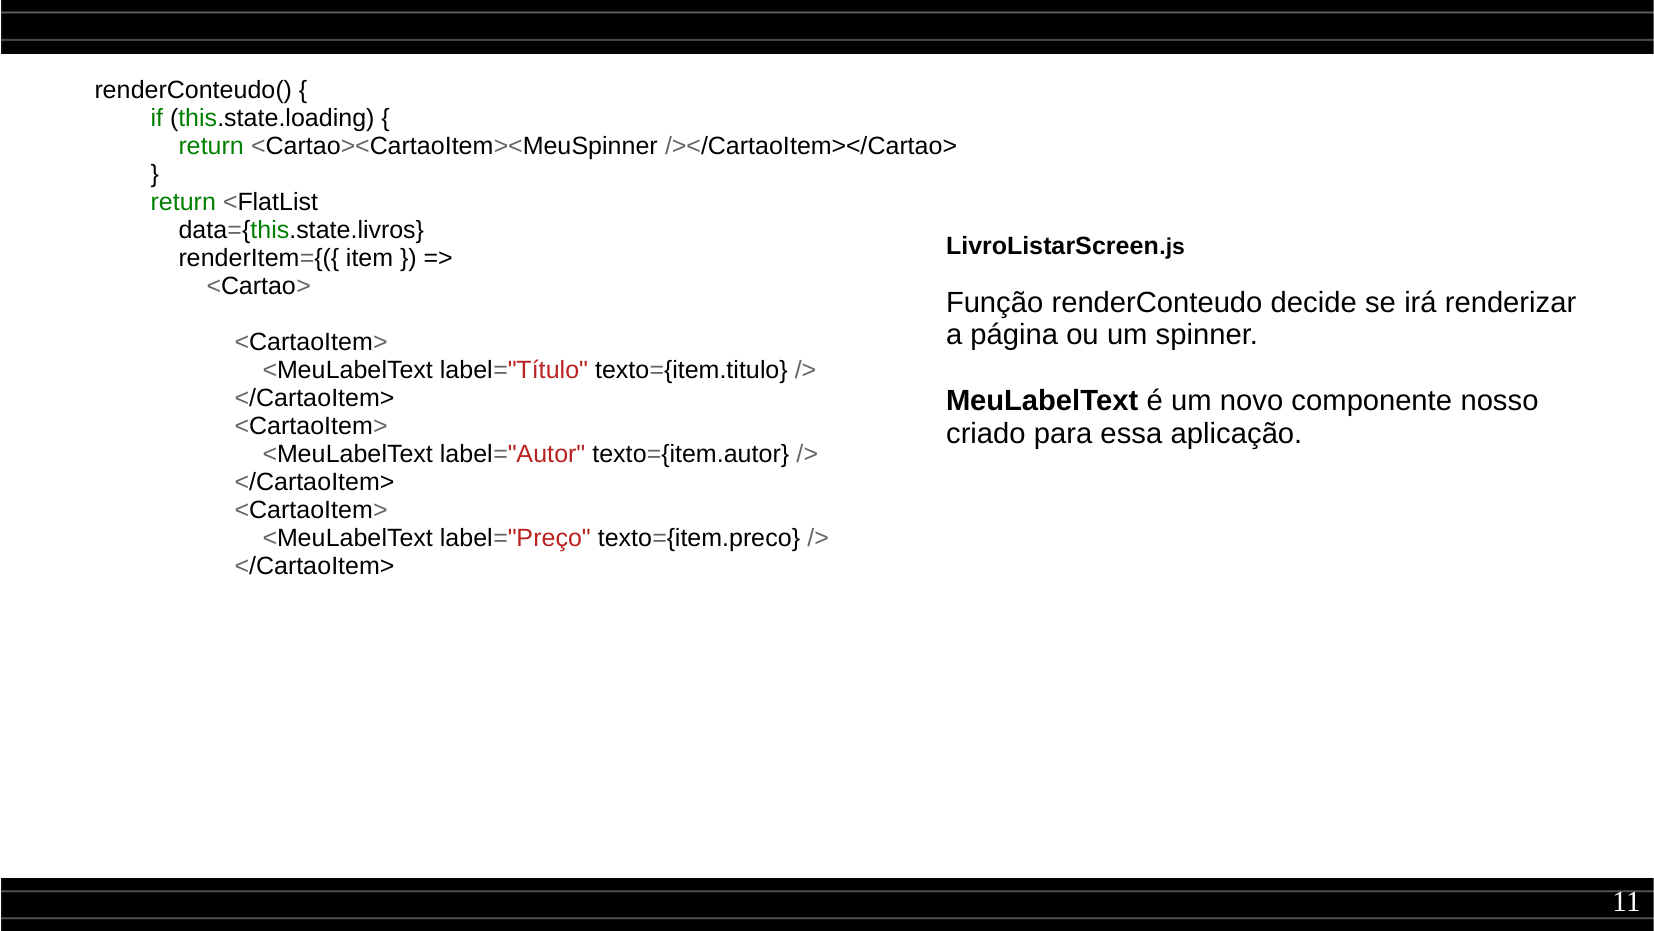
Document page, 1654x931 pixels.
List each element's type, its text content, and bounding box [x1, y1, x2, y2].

picture [1, 0, 1654, 54]
text_box LivroListarScreen.js Função renderConteudo decide se irá renderizar a página ou um spinner. MeuLabelText é um novo componente nosso criado para essa aplicação. [931, 224, 1595, 496]
text_box renderConteudo() { if (this.state.loading) { return <Cartao><CartaoItem><MeuSpinner /></CartaoItem></Cartao> } return <FlatList data={this.state.livros} renderItem={({ item }) => <Cartao> <CartaoItem> <MeuLabelText label="Título" texto={item.titulo} /> </CartaoItem> <CartaoItem> <MeuLabelText label="Autor" texto={item.autor} /> </CartaoItem> <CartaoItem> <MeuLabelText label="Preço" texto={item.preco} /> </CartaoItem> [79, 68, 1523, 615]
picture [1, 878, 1654, 931]
